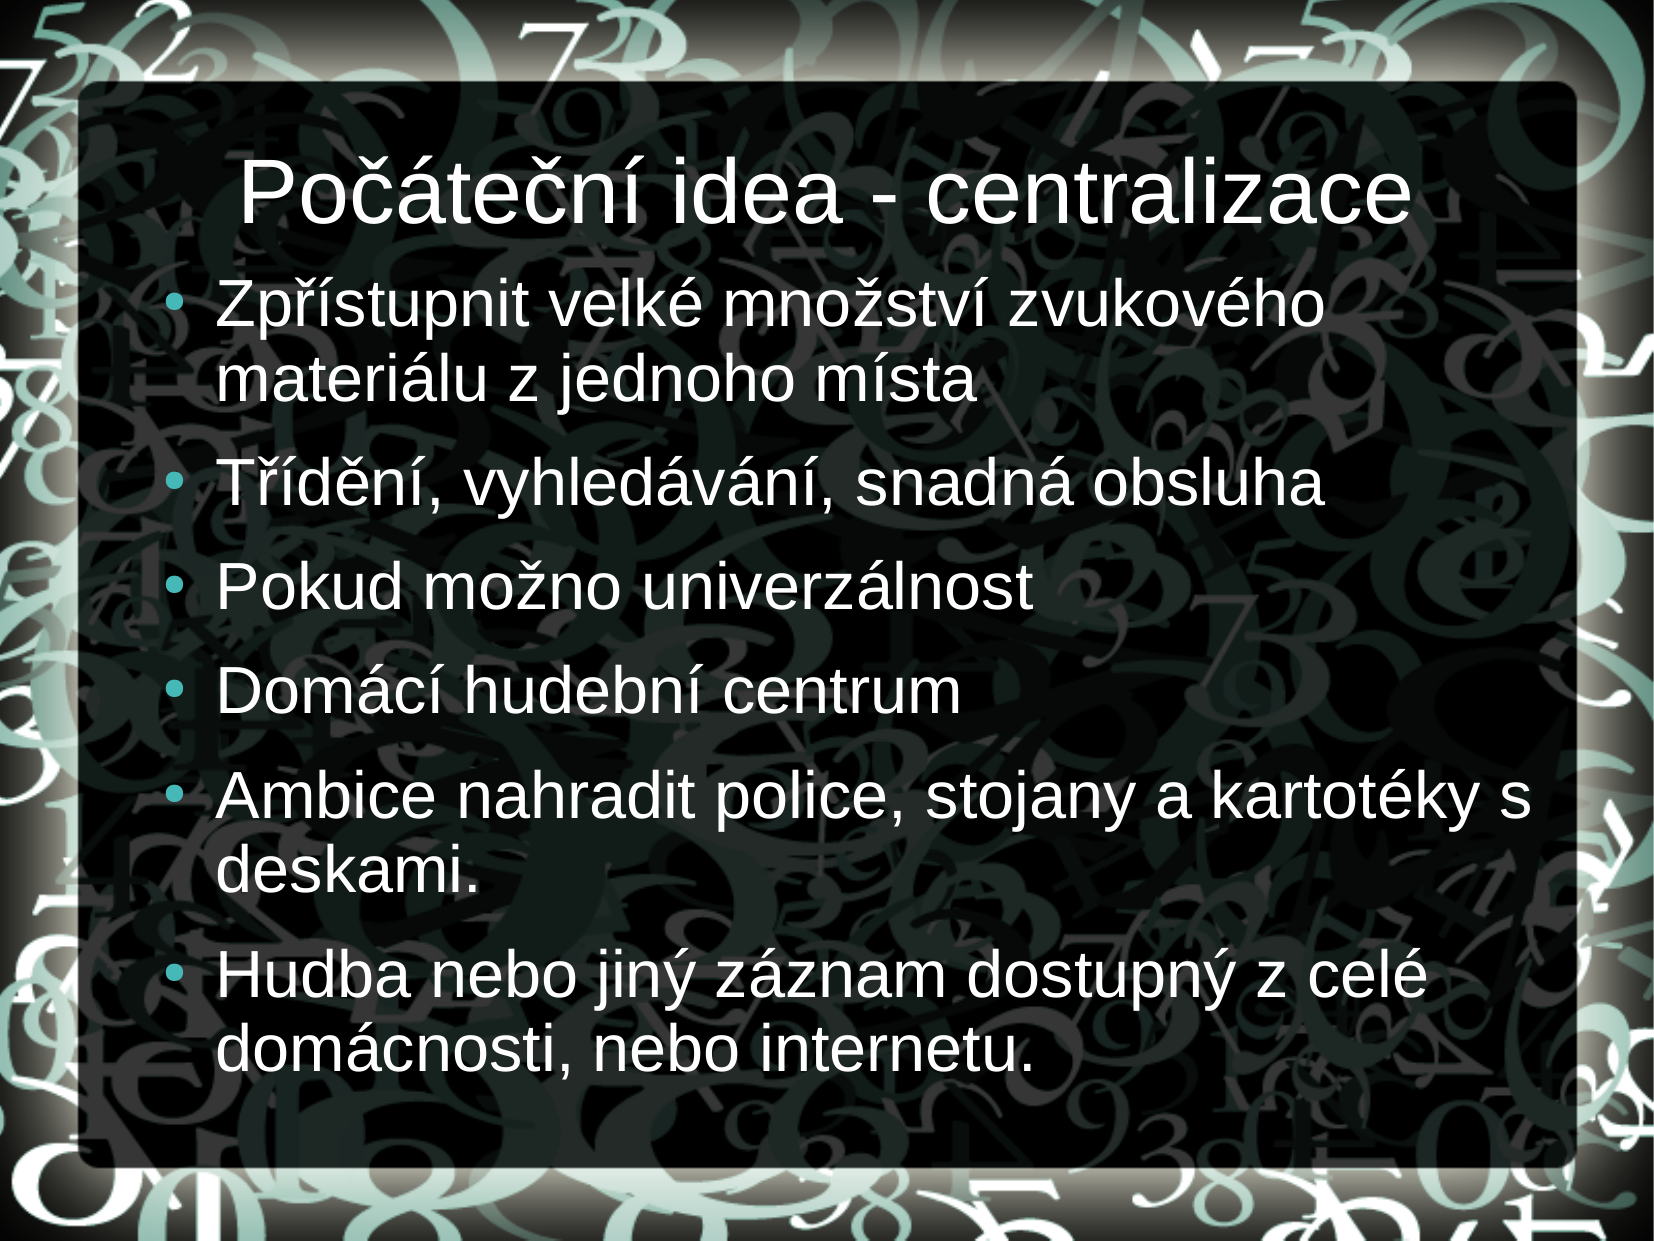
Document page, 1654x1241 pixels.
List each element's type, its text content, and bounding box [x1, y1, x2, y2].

list Zpřístupnit velké množství zvukového materiálu z jednoho místa Třídění, vyhledávání, snadná obsluha Pokud možno univerzálnost Domácí hudební centrum Ambice nahradit police, stojany a kartotéky s deskami. Hudba nebo jiný záznam dostupný z celé domácnosti, nebo internetu. [144, 265, 1536, 1123]
picture [0, 0, 1654, 1241]
title Počáteční idea - centralizace [82, 88, 1571, 296]
